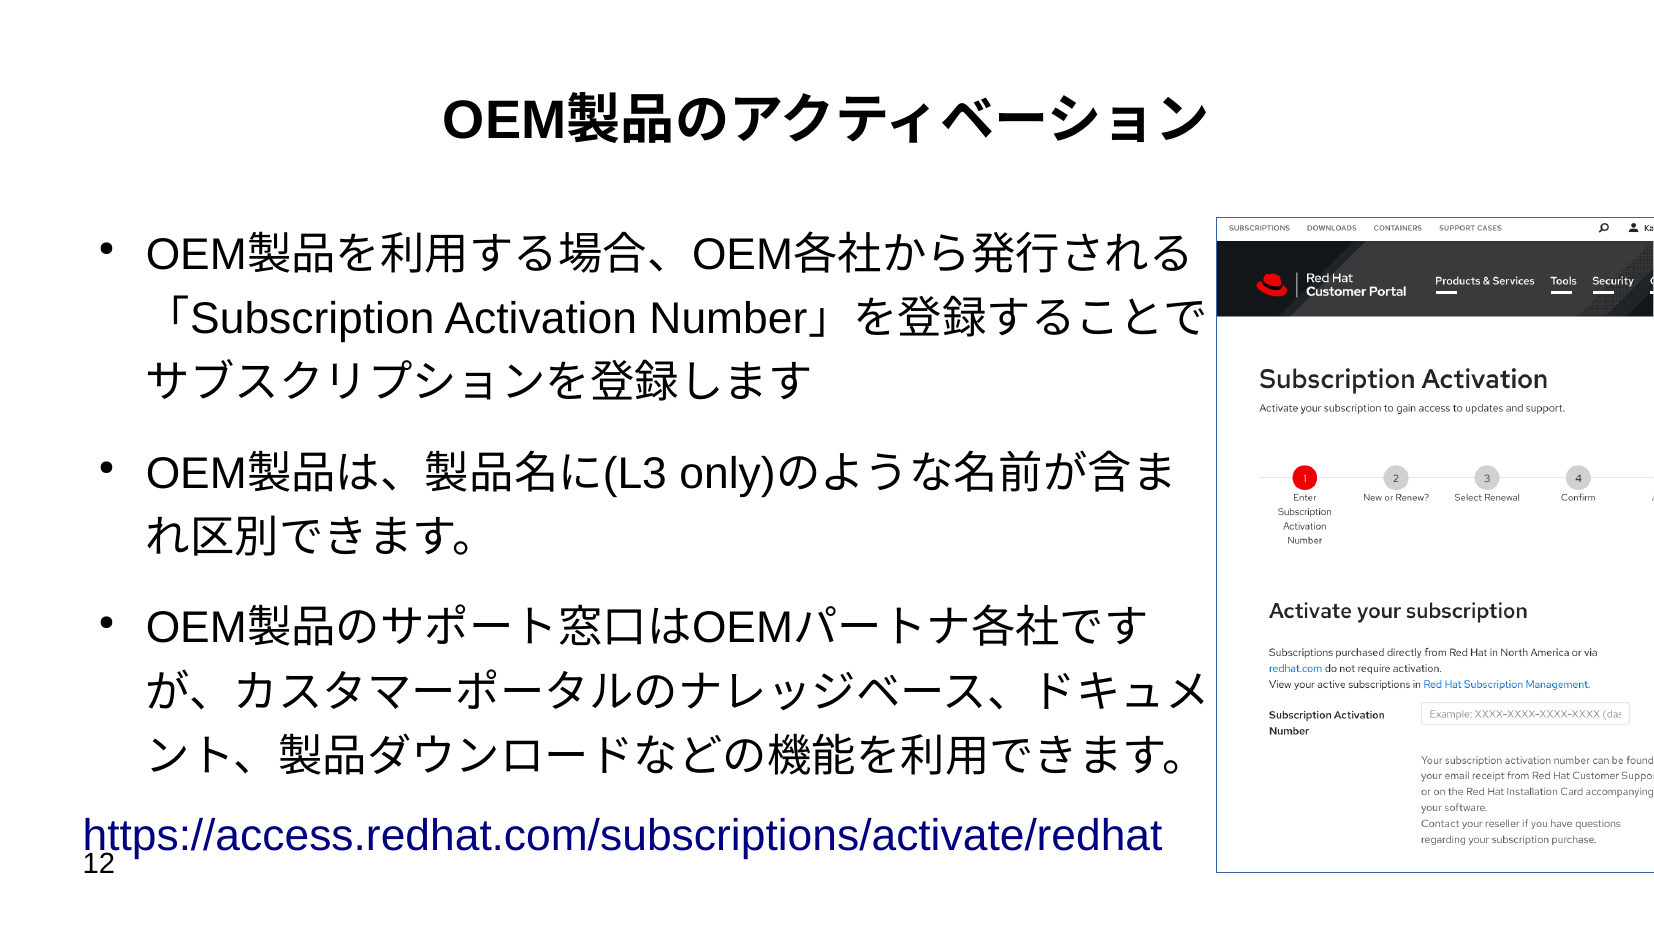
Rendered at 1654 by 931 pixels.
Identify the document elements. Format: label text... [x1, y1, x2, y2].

list OEM製品を利用する場合、OEM各社から発行される「Subscription Activation Number」を登録することでサブスクリプションを登録します OEM製品は、製品名に(L3 only)のような名前が含まれ区別できます。 OEM製品のサポート窓口はOEMパートナ各社ですが、カスタマーポータルのナレッジベース、ドキュメント、製品ダウンロードなどの機能を利用できます。 https://access.redhat.com/subscriptions/activate/redhat [82, 217, 1211, 872]
picture [1216, 217, 1654, 873]
title OEM製品のアクティベーション [82, 37, 1571, 193]
